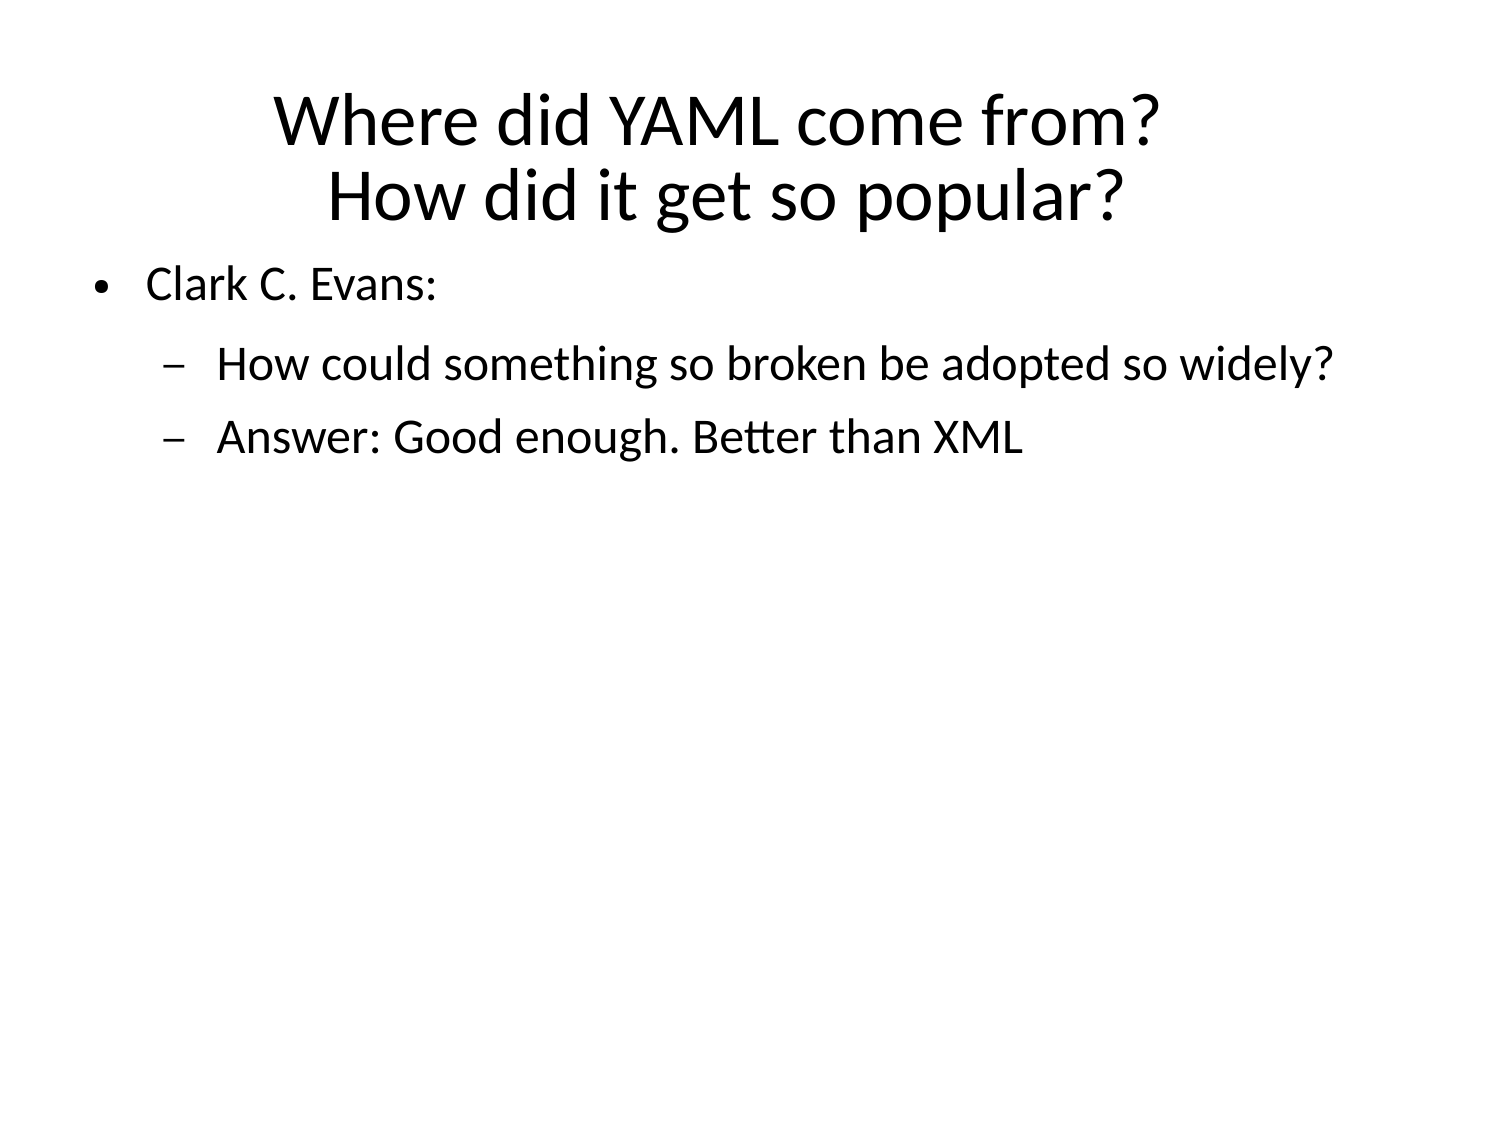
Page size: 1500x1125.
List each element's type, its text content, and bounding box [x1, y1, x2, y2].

list Clark C. Evans: How could something so broken be adopted so widely? Answer: Good enough. Better than XML [75, 263, 1395, 916]
title Where did YAML come from? How did it get so popular? [90, 43, 1365, 263]
